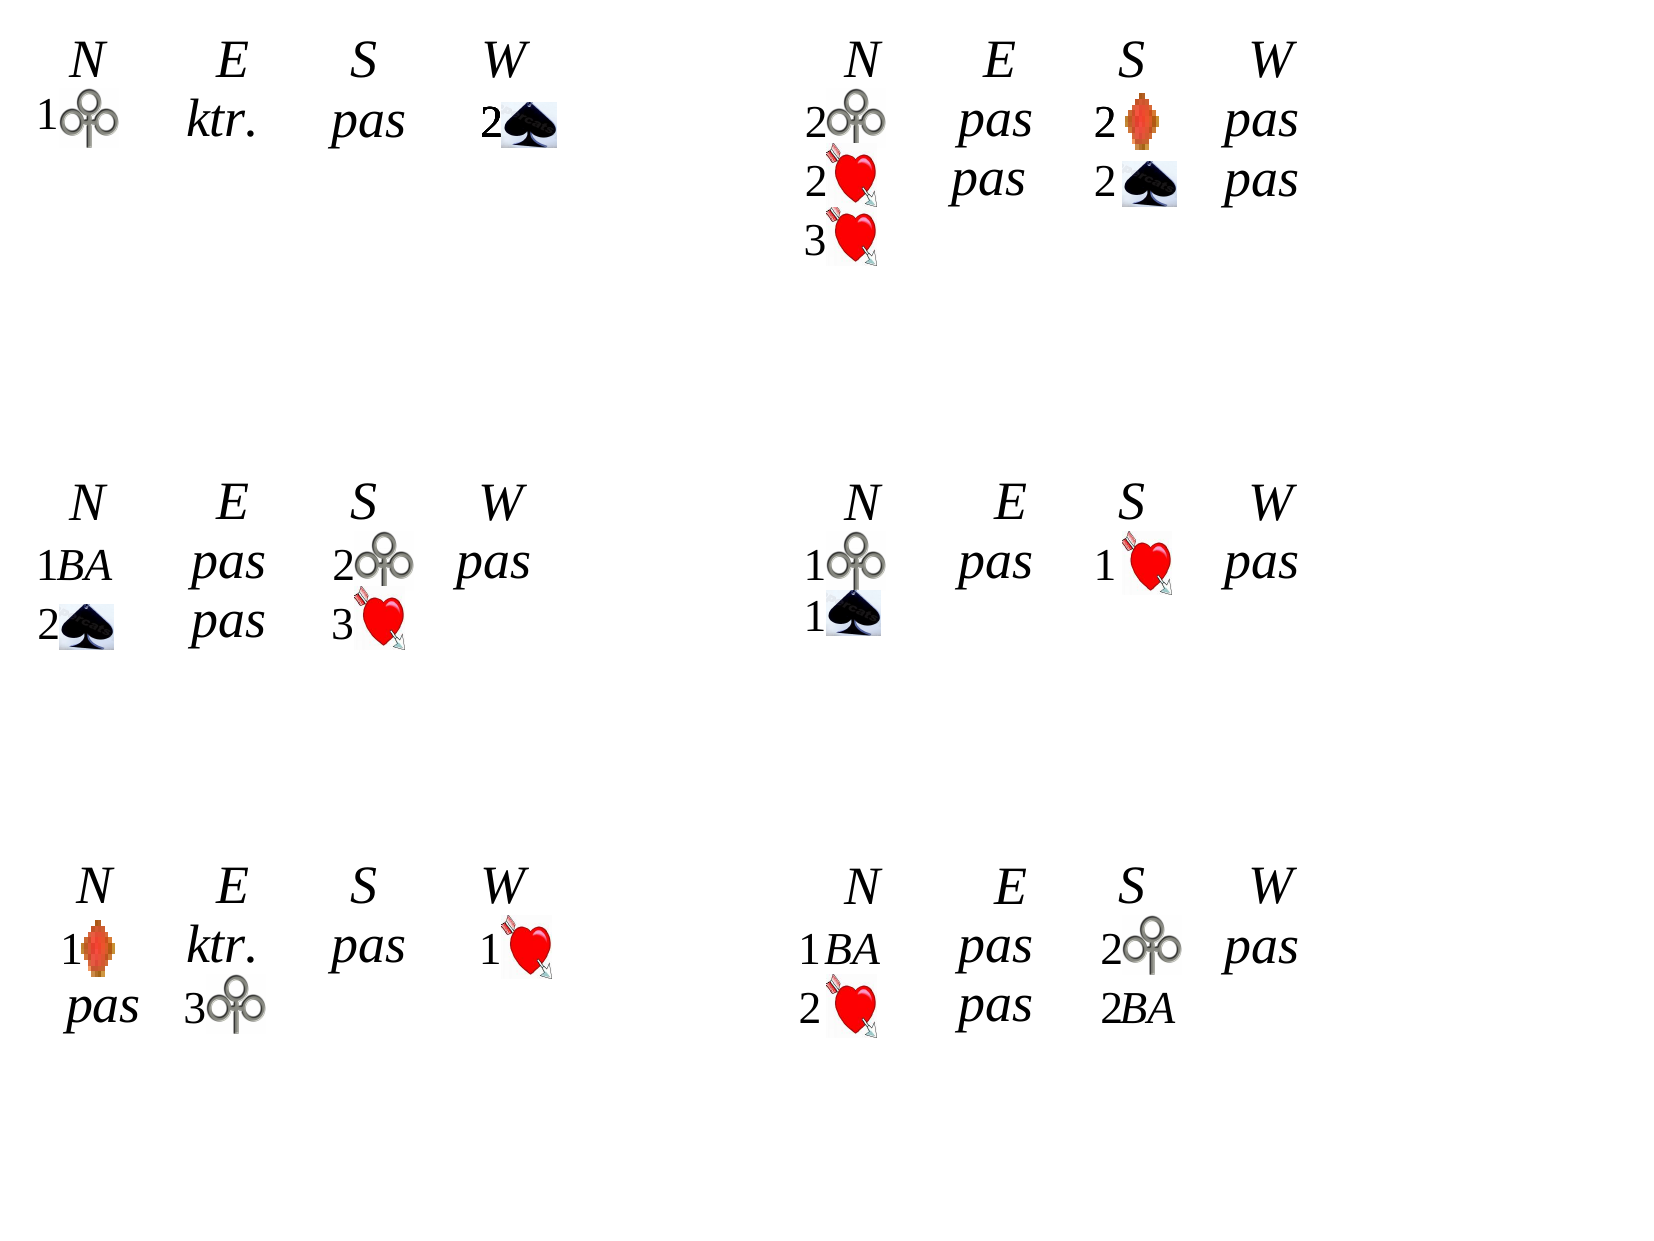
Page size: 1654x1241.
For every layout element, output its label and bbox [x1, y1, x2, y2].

chart [944, 471, 1041, 591]
chart [59, 472, 112, 533]
chart [833, 856, 886, 917]
picture [1122, 531, 1172, 595]
chart [944, 856, 1041, 1034]
picture [509, 102, 557, 148]
picture [354, 531, 414, 650]
chart [472, 923, 501, 975]
picture [501, 915, 552, 979]
chart [442, 472, 539, 591]
picture [826, 88, 886, 266]
chart [797, 155, 826, 207]
picture [1122, 88, 1163, 156]
chart [177, 982, 206, 1034]
chart [317, 855, 414, 975]
chart [1087, 539, 1123, 591]
chart [178, 855, 266, 975]
chart [1085, 155, 1123, 207]
chart [833, 29, 886, 88]
picture [59, 88, 119, 148]
chart [797, 214, 833, 266]
chart [833, 472, 886, 531]
picture [1123, 161, 1177, 207]
chart [791, 923, 886, 975]
chart [474, 29, 532, 90]
chart [1210, 29, 1307, 208]
chart [324, 598, 361, 650]
chart [342, 471, 384, 532]
chart [1210, 472, 1307, 591]
chart [29, 28, 112, 140]
chart [1110, 471, 1152, 532]
picture [1122, 915, 1182, 975]
chart [937, 28, 1041, 207]
chart [1092, 982, 1182, 1034]
chart [472, 96, 509, 148]
chart [324, 539, 354, 591]
chart [1210, 855, 1307, 976]
chart [797, 539, 833, 642]
picture [206, 974, 266, 1034]
chart [177, 471, 273, 650]
chart [474, 855, 532, 916]
chart [790, 982, 826, 1034]
chart [29, 539, 119, 591]
picture [826, 531, 886, 636]
chart [1110, 28, 1152, 89]
chart [1085, 96, 1122, 148]
chart [317, 28, 414, 149]
chart [178, 28, 266, 148]
chart [52, 923, 148, 1035]
picture [78, 916, 119, 974]
chart [1110, 855, 1152, 916]
chart [797, 96, 826, 148]
picture [826, 975, 877, 1038]
chart [29, 598, 66, 650]
chart [1092, 923, 1122, 975]
picture [59, 604, 114, 650]
chart [65, 855, 119, 916]
